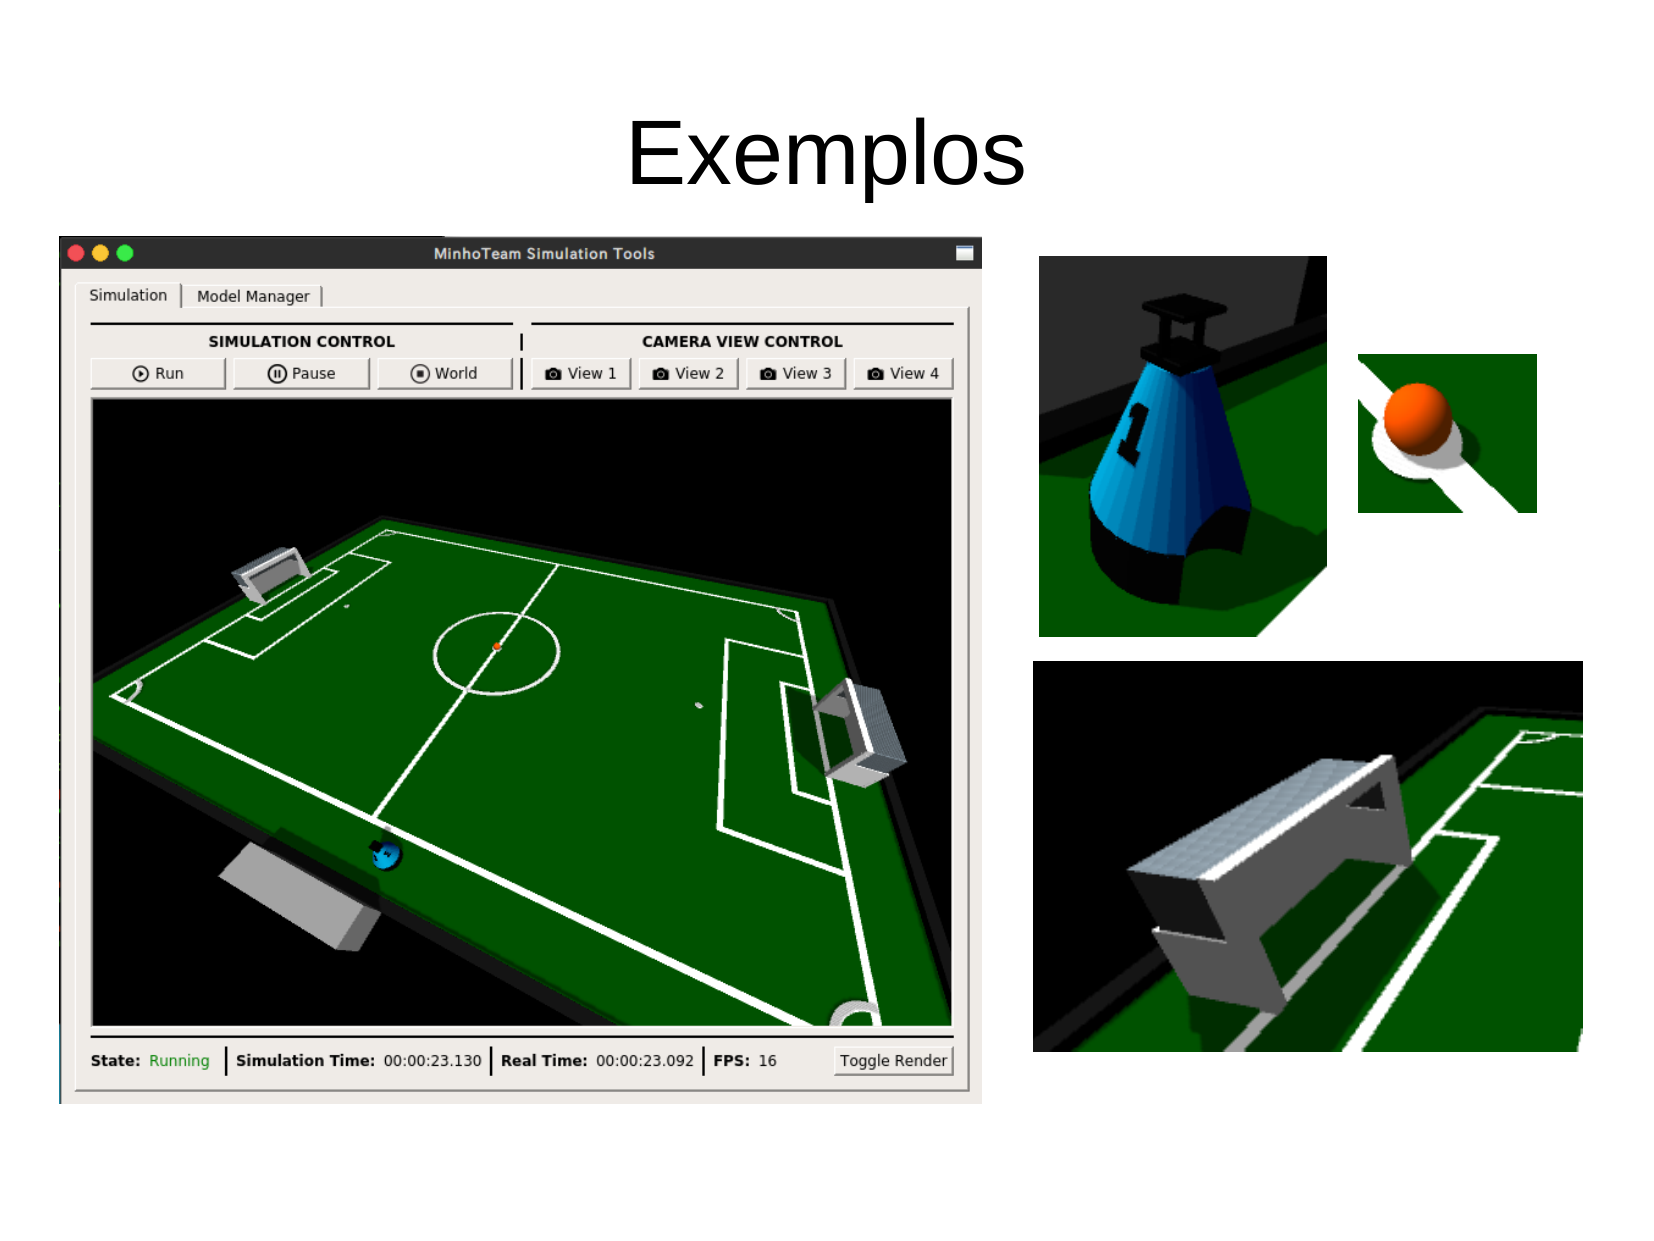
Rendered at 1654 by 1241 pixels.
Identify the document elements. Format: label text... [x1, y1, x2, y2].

picture [1358, 354, 1537, 513]
picture [1033, 661, 1583, 1052]
picture [1039, 256, 1327, 637]
picture [59, 236, 982, 1104]
title Exemplos [82, 49, 1571, 257]
